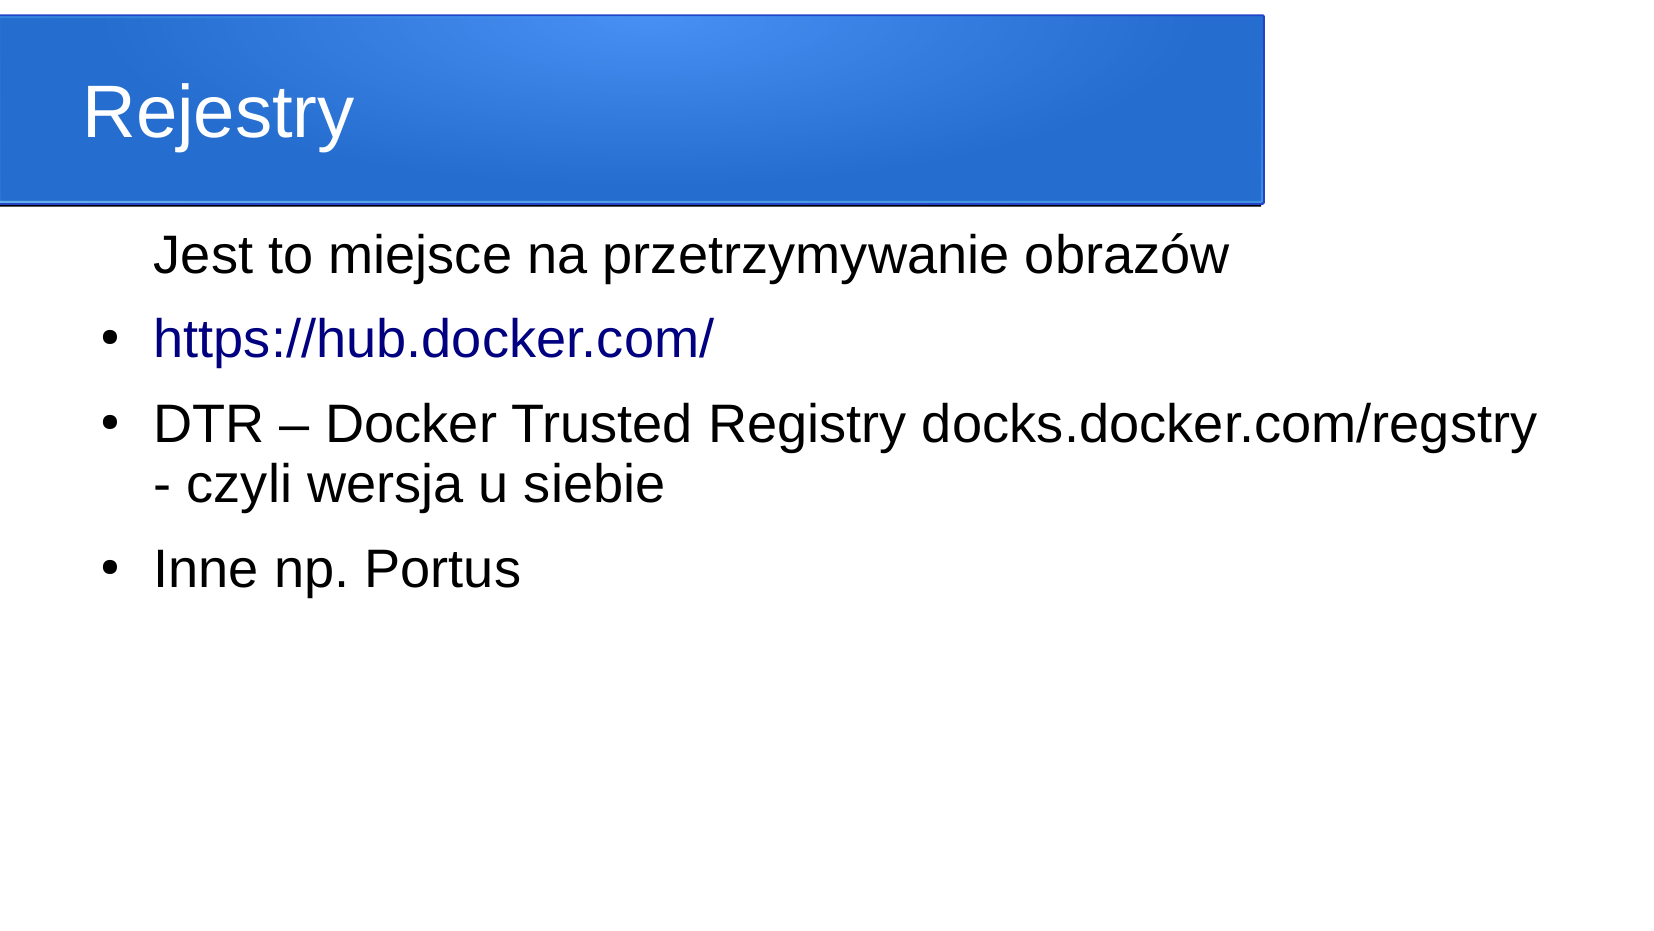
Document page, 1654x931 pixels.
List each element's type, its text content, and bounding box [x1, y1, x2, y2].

list Jest to miejsce na przetrzymywanie obrazów https://hub.docker.com/ DTR – Docker Trusted Registry docks.docker.com/regstry - czyli wersja u siebie Inne np. Portus [82, 224, 1571, 764]
title Rejestry [82, 35, 1235, 189]
